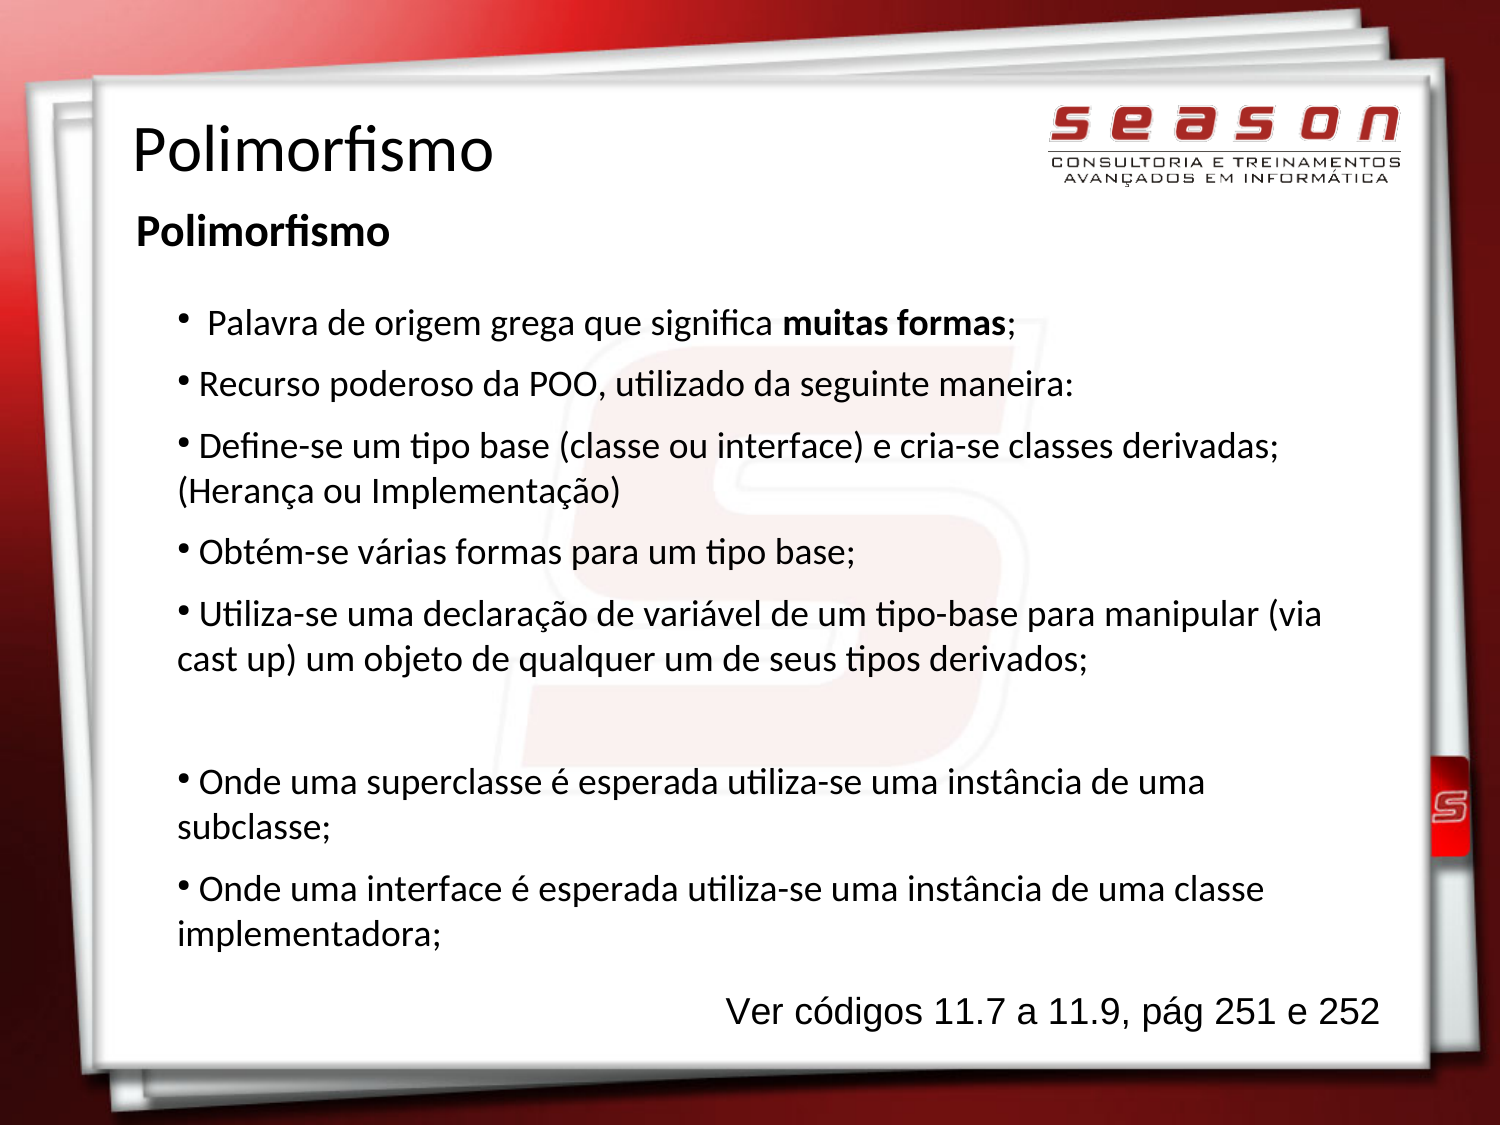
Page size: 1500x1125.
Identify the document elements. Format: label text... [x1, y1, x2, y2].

text_box Palavra de origem grega que significa muitas formas; Recurso poderoso da POO, utilizado da seguinte maneira: Define-se um tipo base (classe ou interface) e cria-se classes derivadas; (Herança ou Implementação) Obtém-se várias formas para um tipo base; Utiliza-se uma declaração de variável de um tipo-base para manipular (via cast up) um objeto de qualquer um de seus tipos derivados; Onde uma superclasse é esperada utiliza-se uma instância de uma subclasse; Onde uma interface é esperada utiliza-se uma instância de uma classe implementadora; [177, 274, 1328, 977]
text_box Ver códigos 11.7 a 11.9, pág 251 e 252 [708, 979, 1396, 1040]
text_box Polimorfismo [119, 200, 1240, 256]
picture [0, 0, 1500, 1125]
title Polimorfismo [118, 33, 1394, 257]
